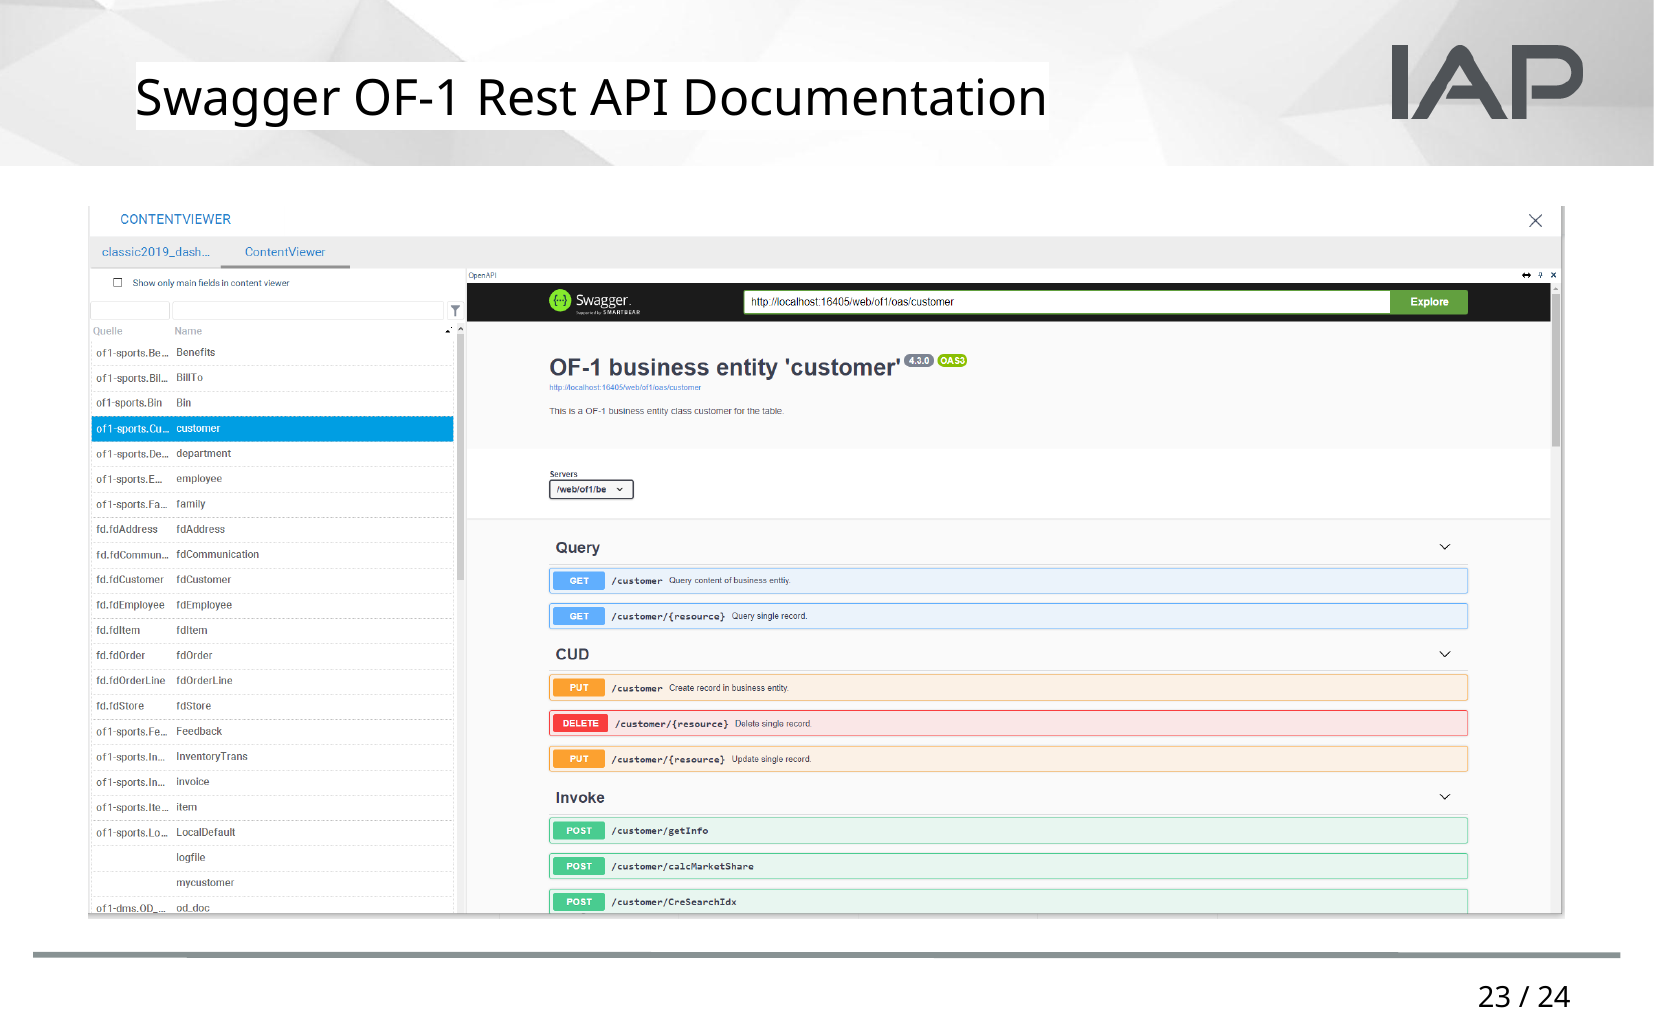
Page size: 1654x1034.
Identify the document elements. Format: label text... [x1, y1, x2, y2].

picture [88, 206, 1565, 919]
title Swagger OF-1 Rest API Documentation [135, 41, 1264, 152]
picture [0, 0, 1654, 166]
